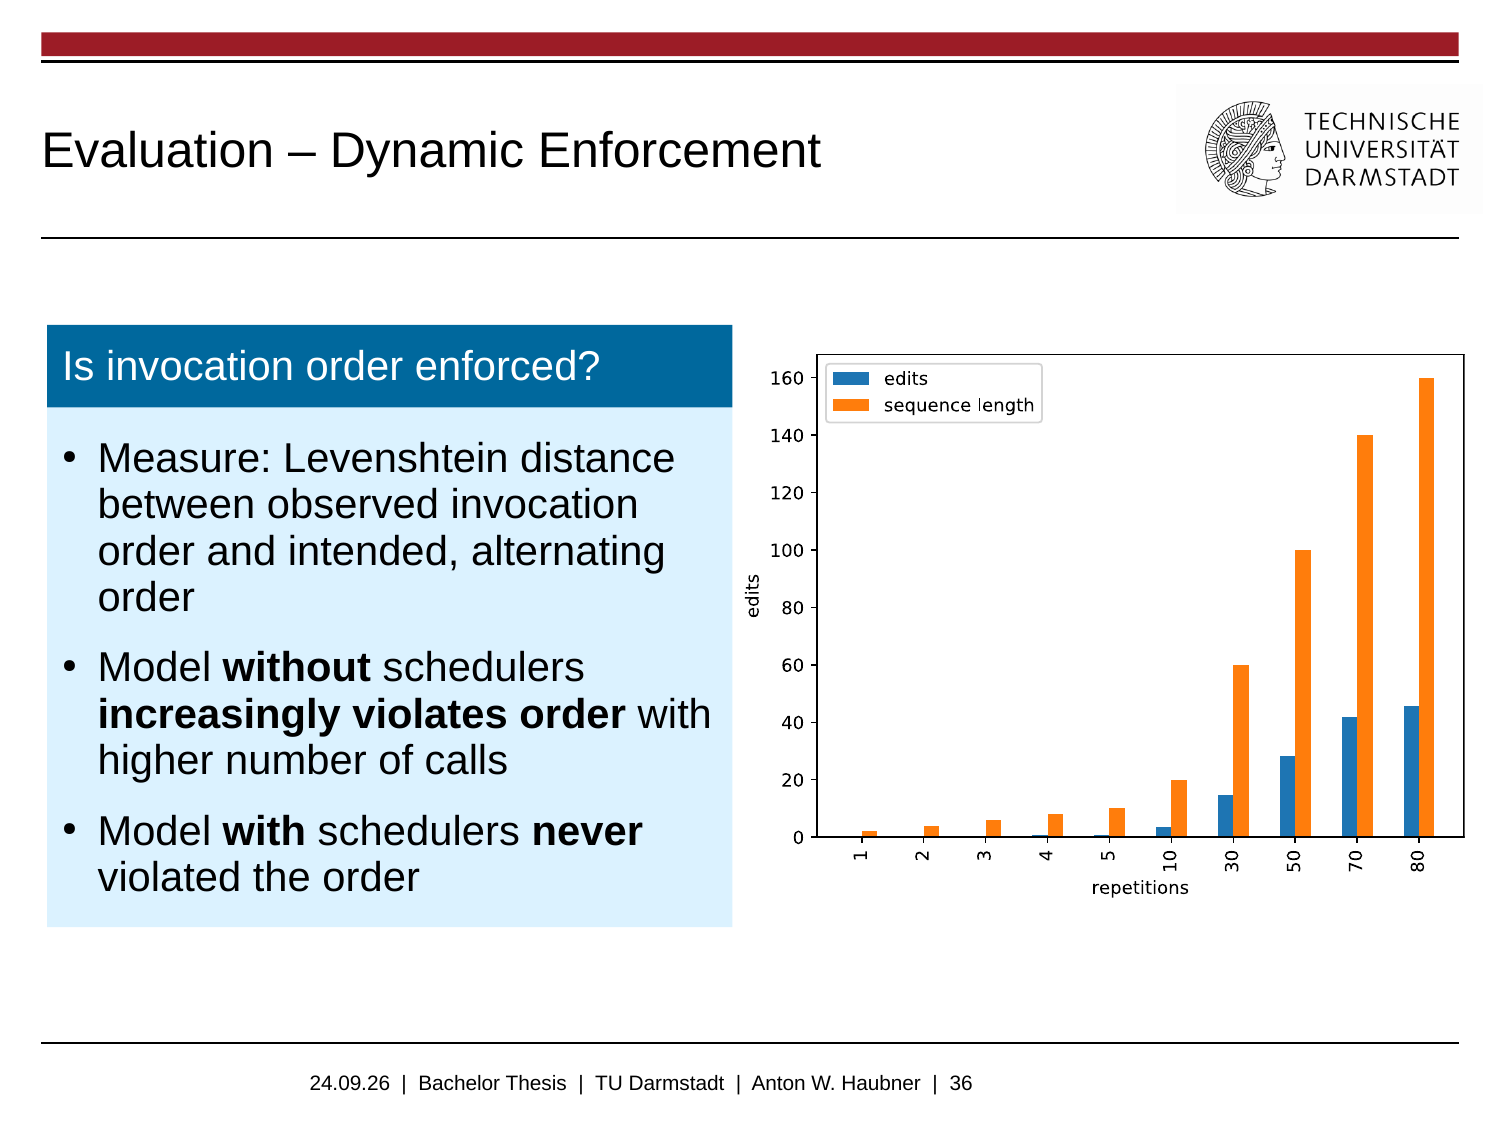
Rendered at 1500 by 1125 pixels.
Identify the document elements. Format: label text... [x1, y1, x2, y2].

text_box Is invocation order enforced? [47, 324, 733, 408]
text_box Measure: Levenshtein distance between observed invocation order and intended, alternating order Model without schedulers increasingly violates order with higher number of calls Model with schedulers never violated the order [47, 408, 733, 928]
picture [744, 354, 1465, 898]
title Evaluation – Dynamic Enforcement [41, 74, 1131, 225]
